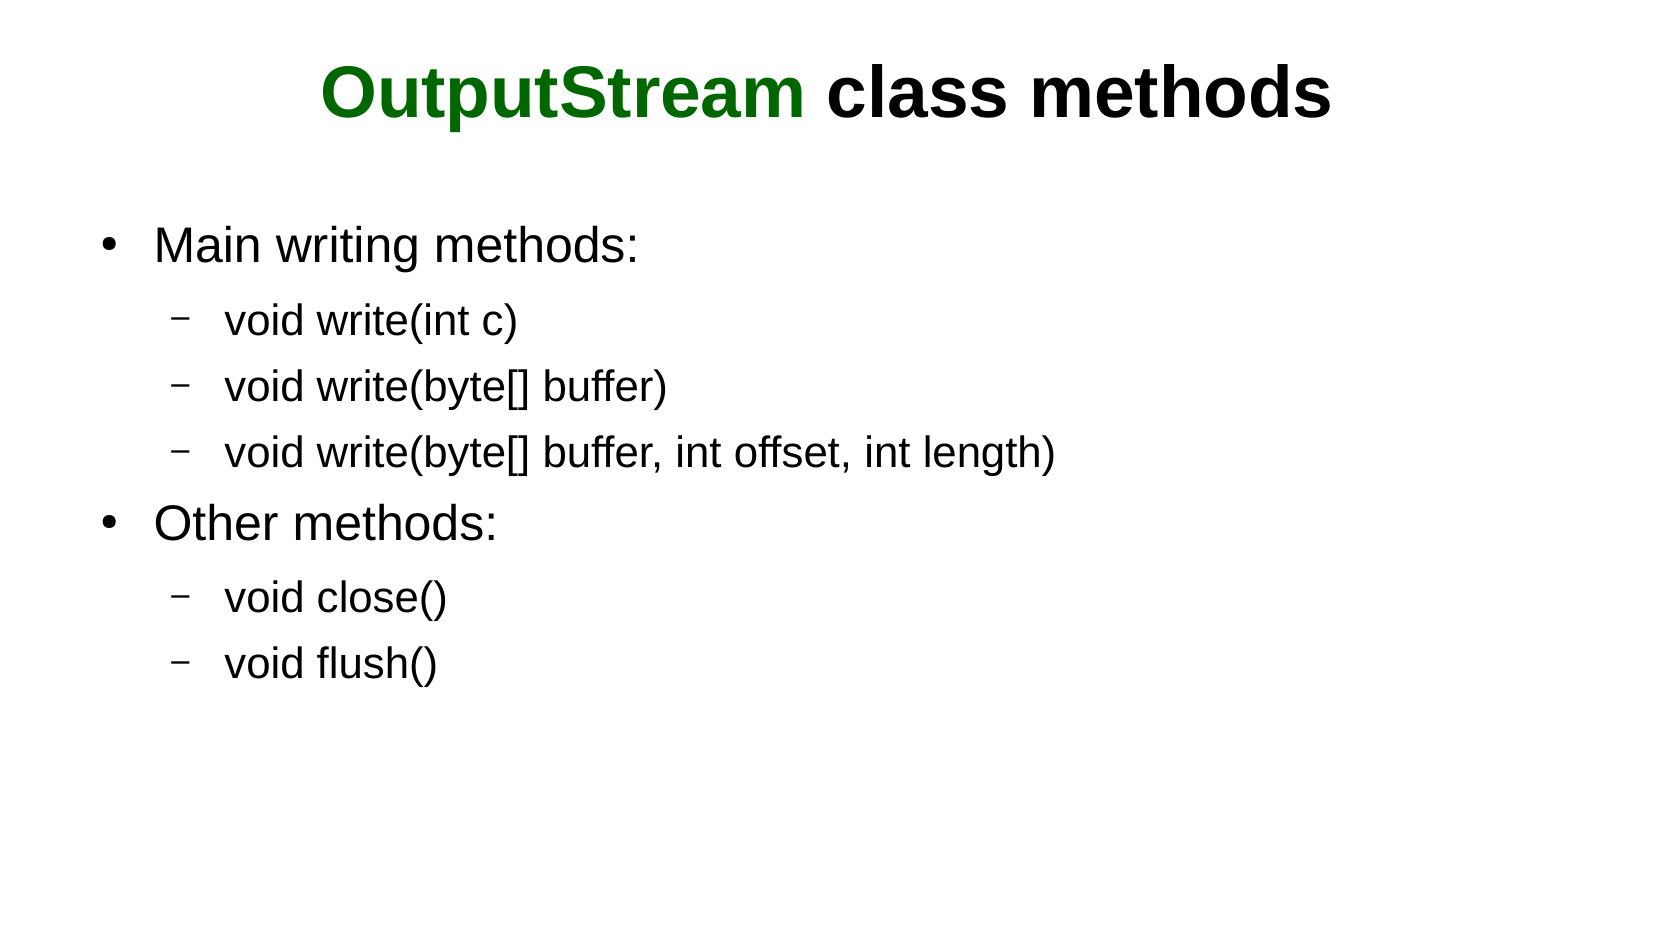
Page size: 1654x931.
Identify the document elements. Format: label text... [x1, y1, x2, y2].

list Main writing methods: void write(int c) void write(byte[] buffer) void write(byte[] buffer, int offset, int length) Other methods: void close() void flush() [82, 217, 1538, 758]
title OutputStream class methods [82, 37, 1571, 147]
